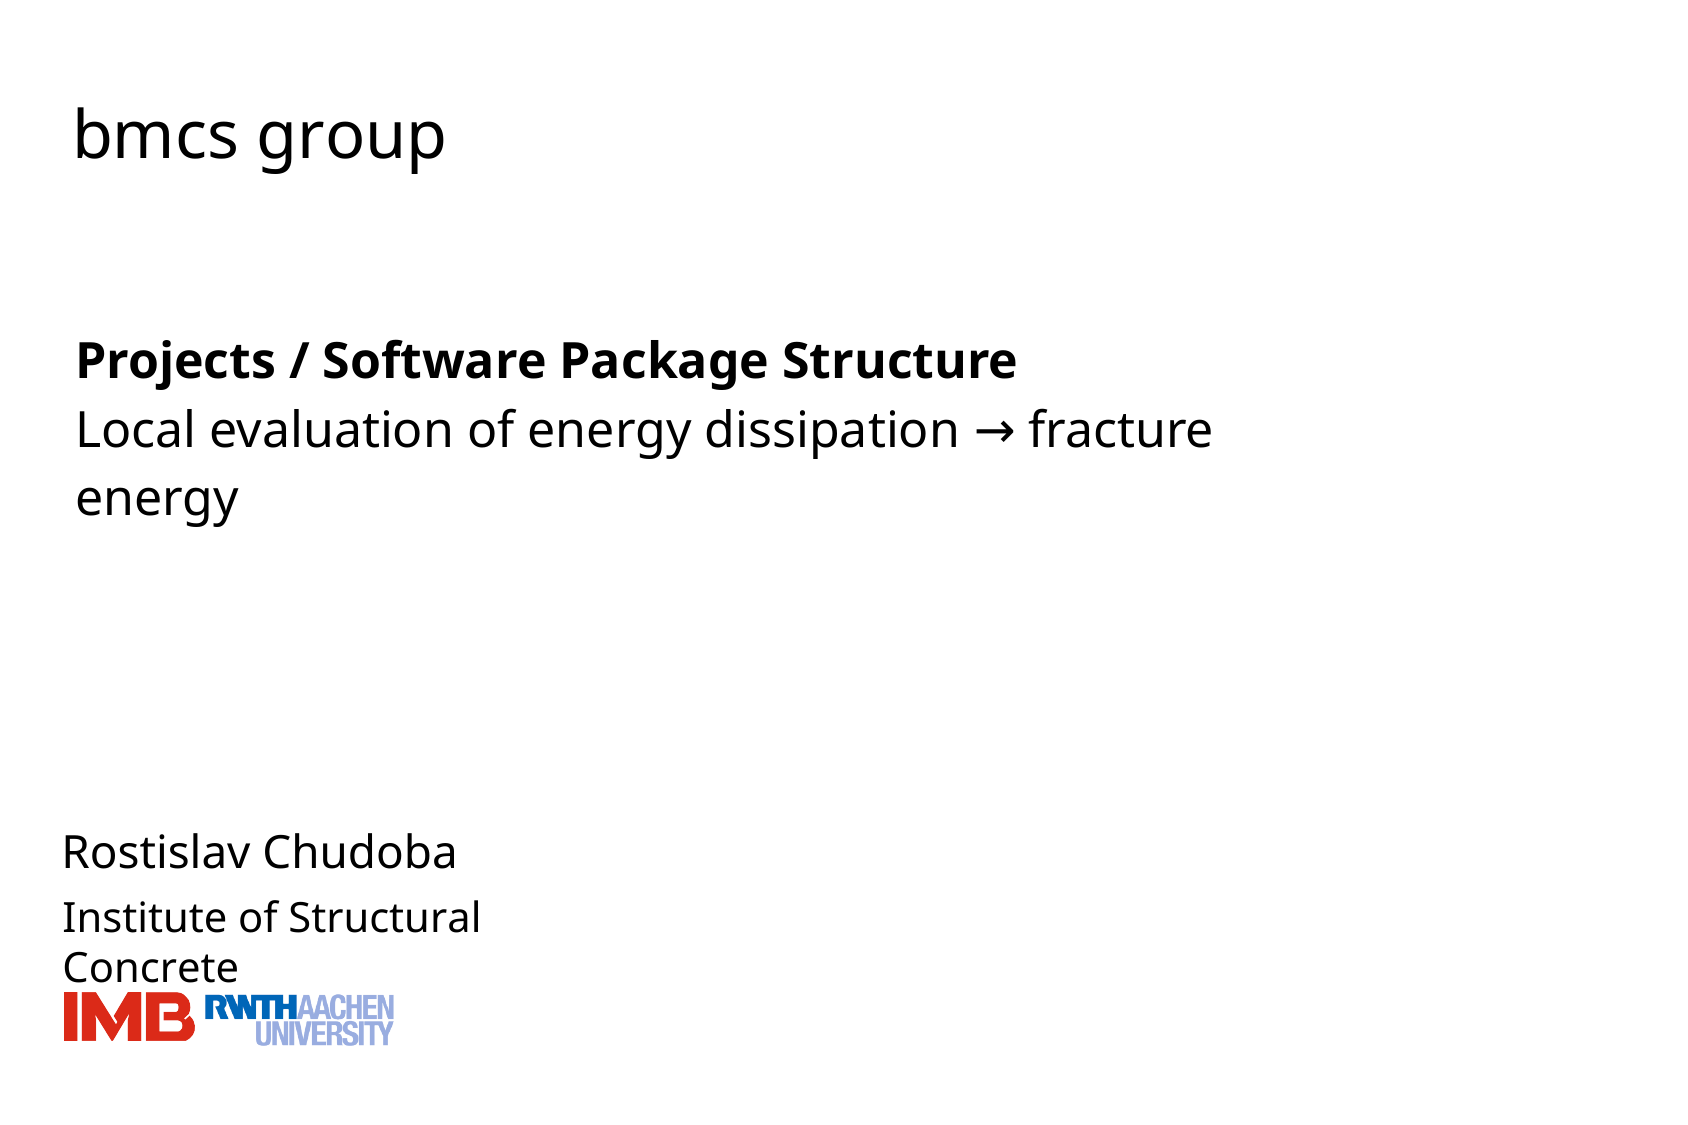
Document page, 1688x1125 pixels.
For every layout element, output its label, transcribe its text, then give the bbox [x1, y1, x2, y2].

text_box Projects / Software Package Structure Local evaluation of energy dissipation → fracture energy [75, 307, 1370, 548]
picture [64, 992, 195, 1041]
picture [205, 994, 394, 1046]
text_box Rostislav Chudoba [46, 814, 474, 886]
text_box Institute of Structural Concrete [47, 883, 676, 999]
text_box bmcs group [57, 84, 477, 180]
